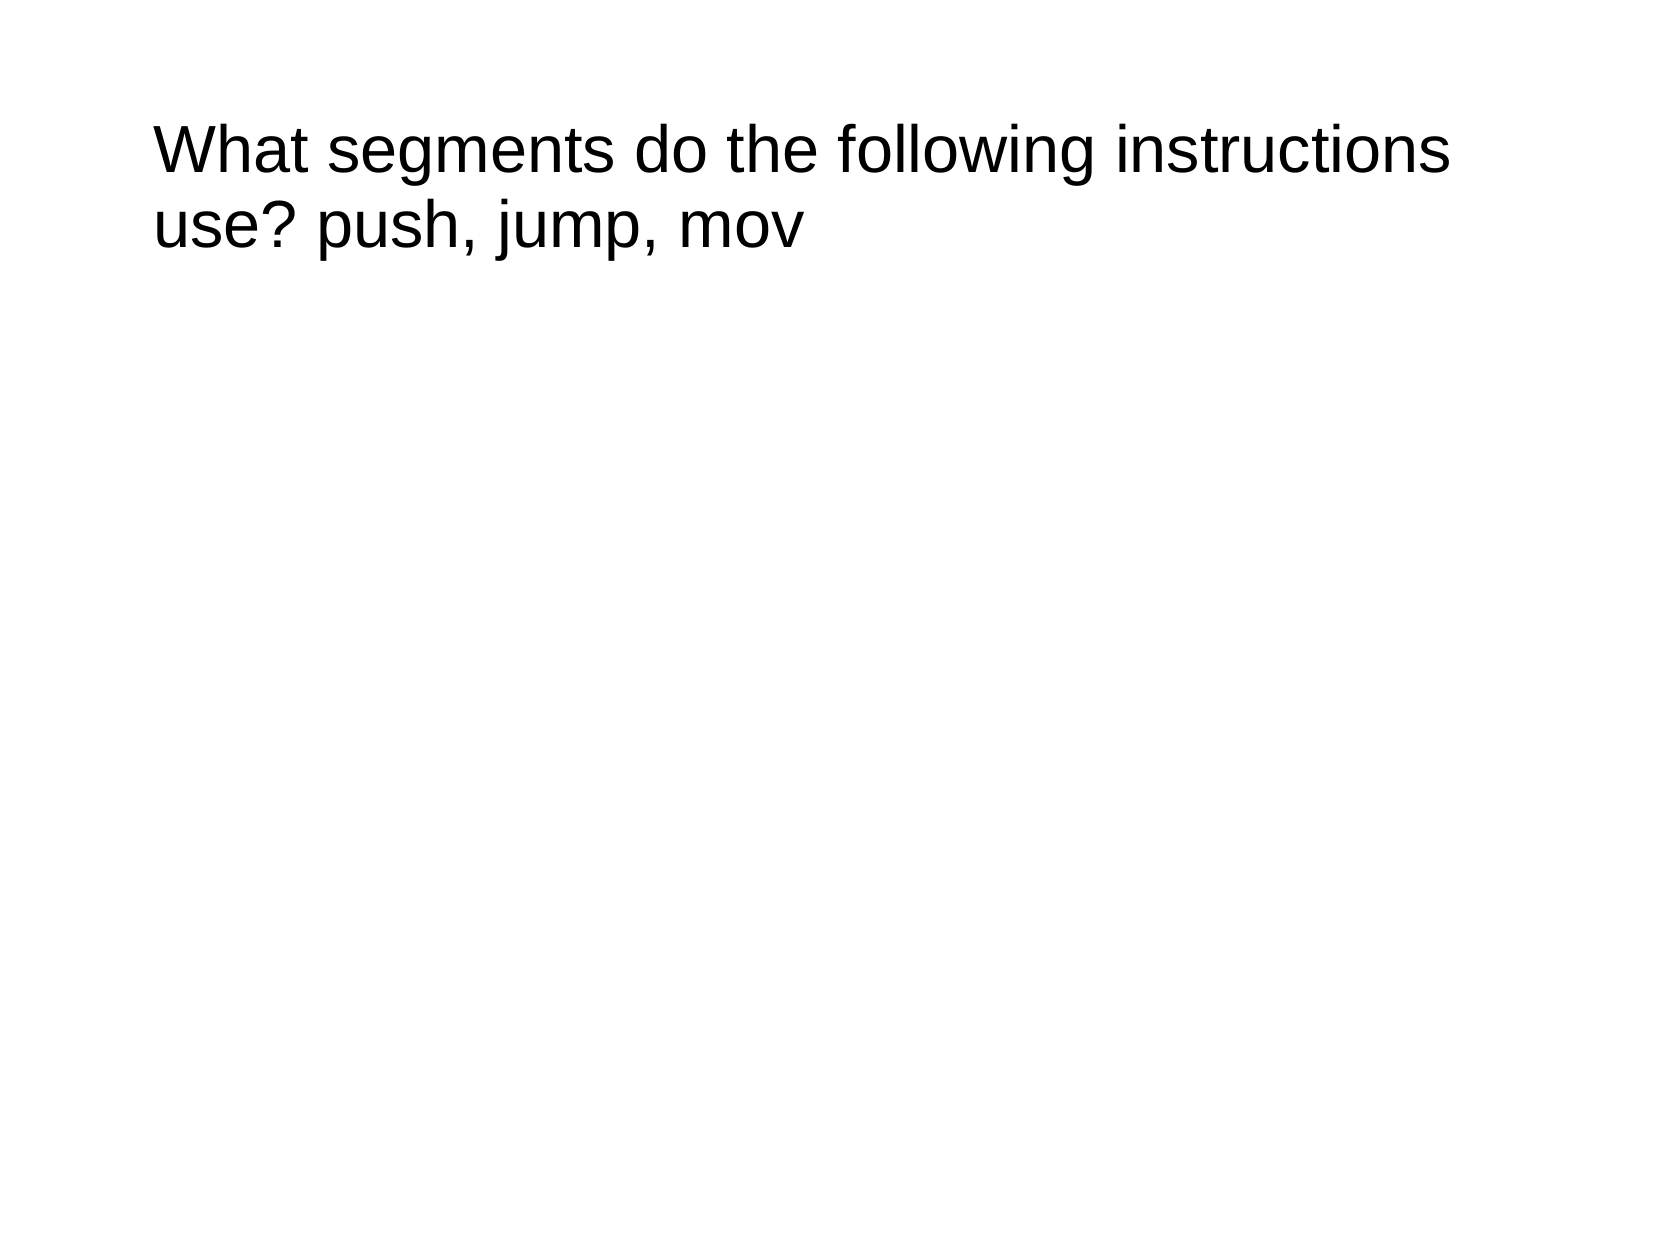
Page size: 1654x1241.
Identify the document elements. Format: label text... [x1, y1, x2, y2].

list What segments do the following instructions use? push, jump, mov [82, 112, 1571, 1010]
